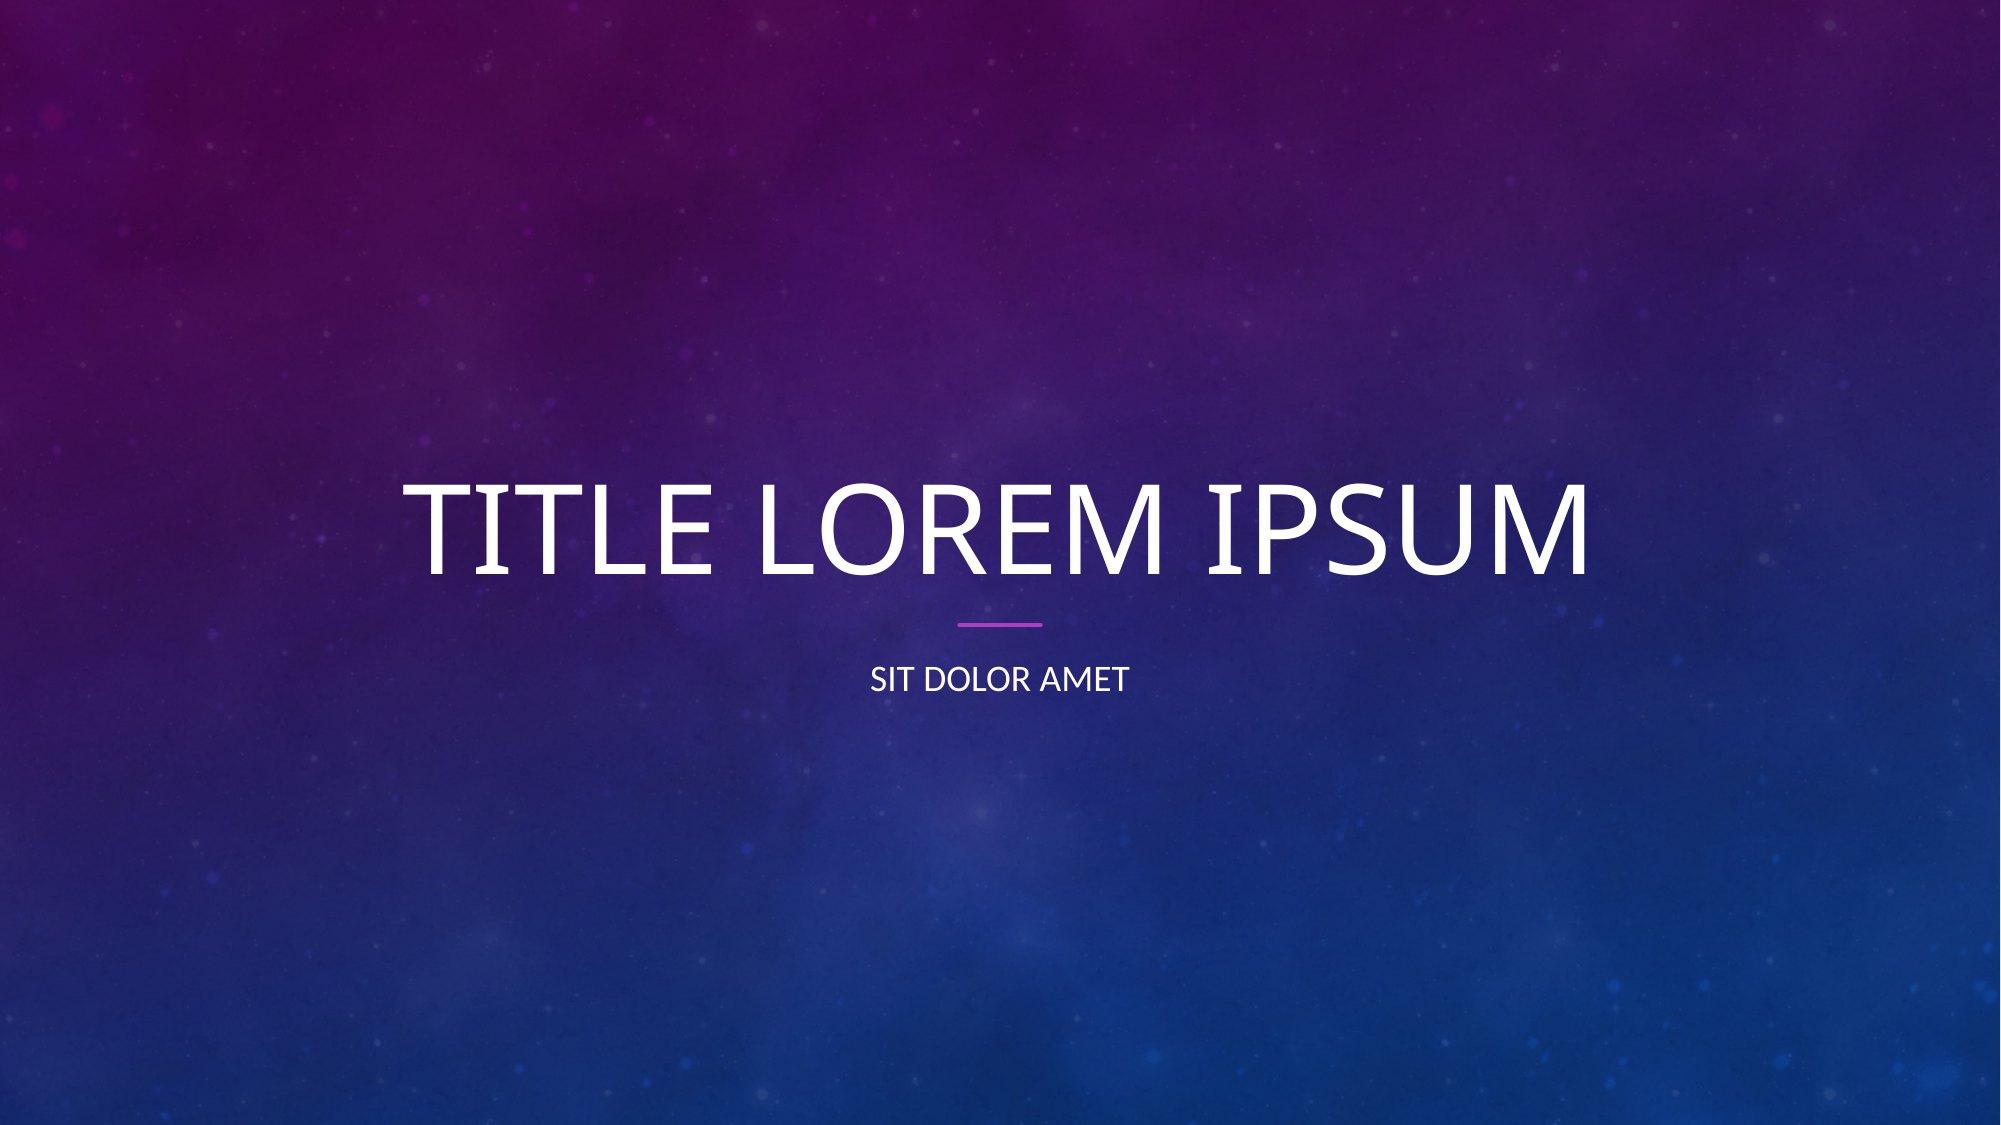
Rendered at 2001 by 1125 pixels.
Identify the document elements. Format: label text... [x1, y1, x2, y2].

subtitle Sit Dolor Amet [409, 646, 1591, 850]
title Title Lorem Ipsum [327, 222, 1673, 608]
text_box [0, 0, 2000, 1125]
